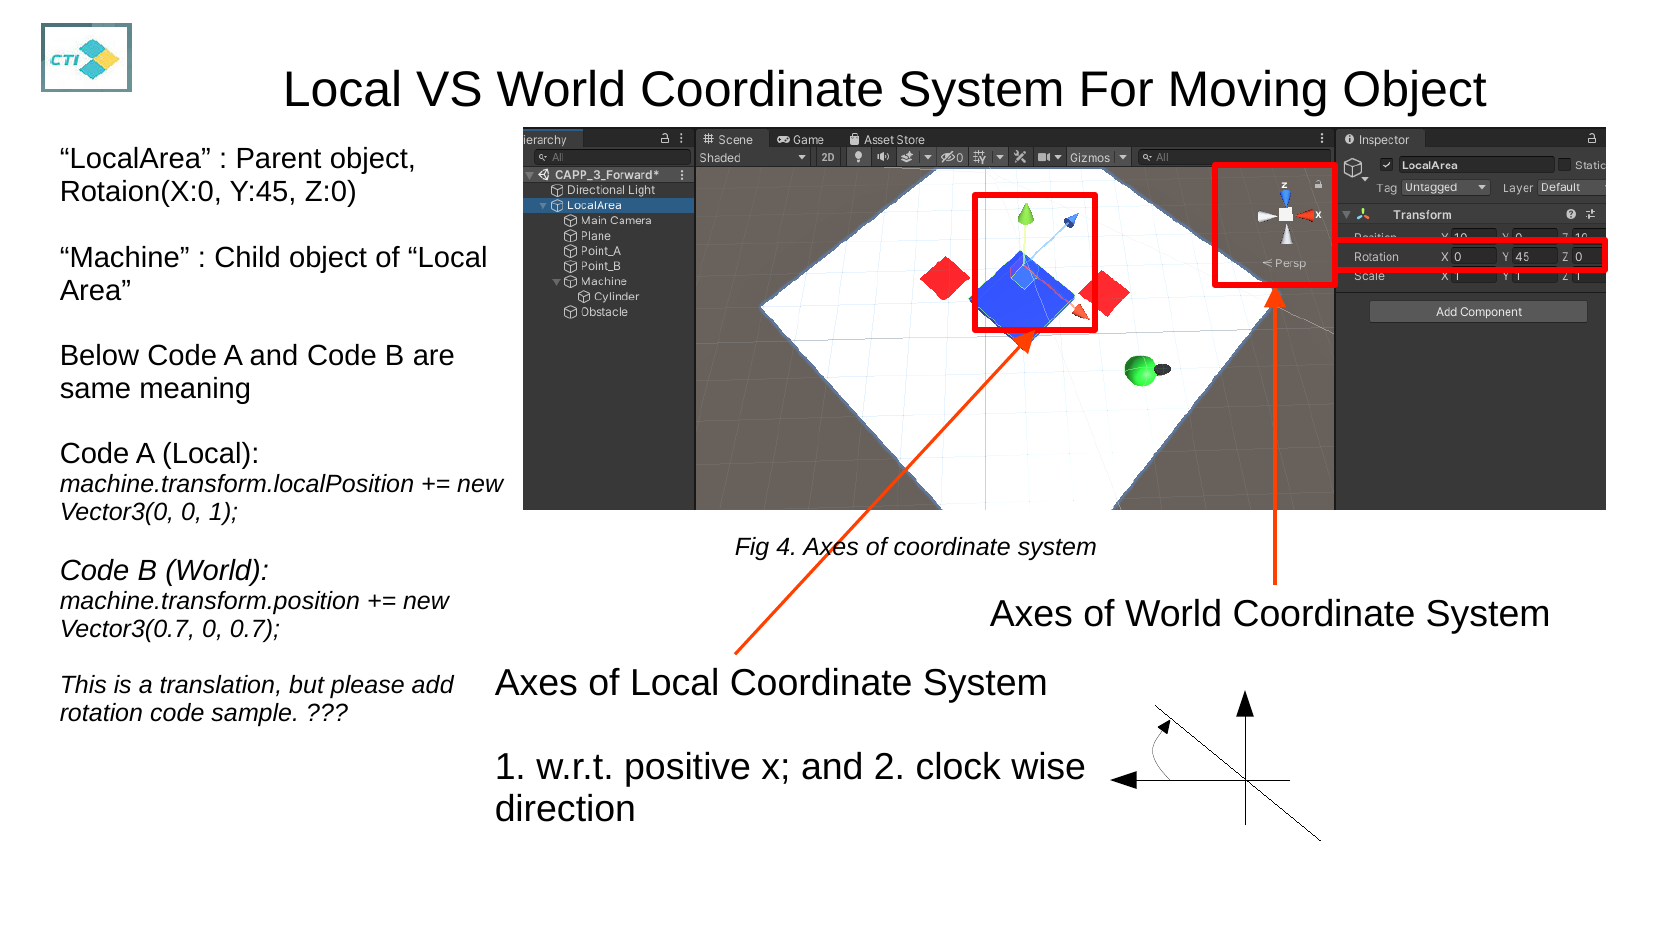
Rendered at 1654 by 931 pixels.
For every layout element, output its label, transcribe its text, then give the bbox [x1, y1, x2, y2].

picture [1218, 168, 1332, 282]
picture [1338, 243, 1602, 267]
text_box Axes of World Coordinate System [975, 585, 1621, 655]
text_box Axes of Local Coordinate System 1. w.r.t. positive x; and 2. clock wise direction [480, 654, 1126, 880]
picture [41, 23, 132, 92]
text_box Local VS World Coordinate System For Moving Object [150, 30, 1635, 130]
picture [523, 130, 1606, 511]
text_box “LocalArea” : Parent object, Rotaion(X:0, Y:45, Z:0) “Machine” : Child object of “Local Area” Below Code A and Code B are same meaning Code A (Local): machine.transform.localPosition += new Vector3(0, 0, 1); Code B (World): machine.transform.position += new Vector3(0.7, 0, 0.7); This is a translation, but please add rotation code sample. ??? [45, 135, 526, 899]
picture [978, 198, 1092, 327]
picture [1277, 273, 1606, 511]
text_box Fig 4. Axes of coordinate system [720, 525, 1366, 591]
